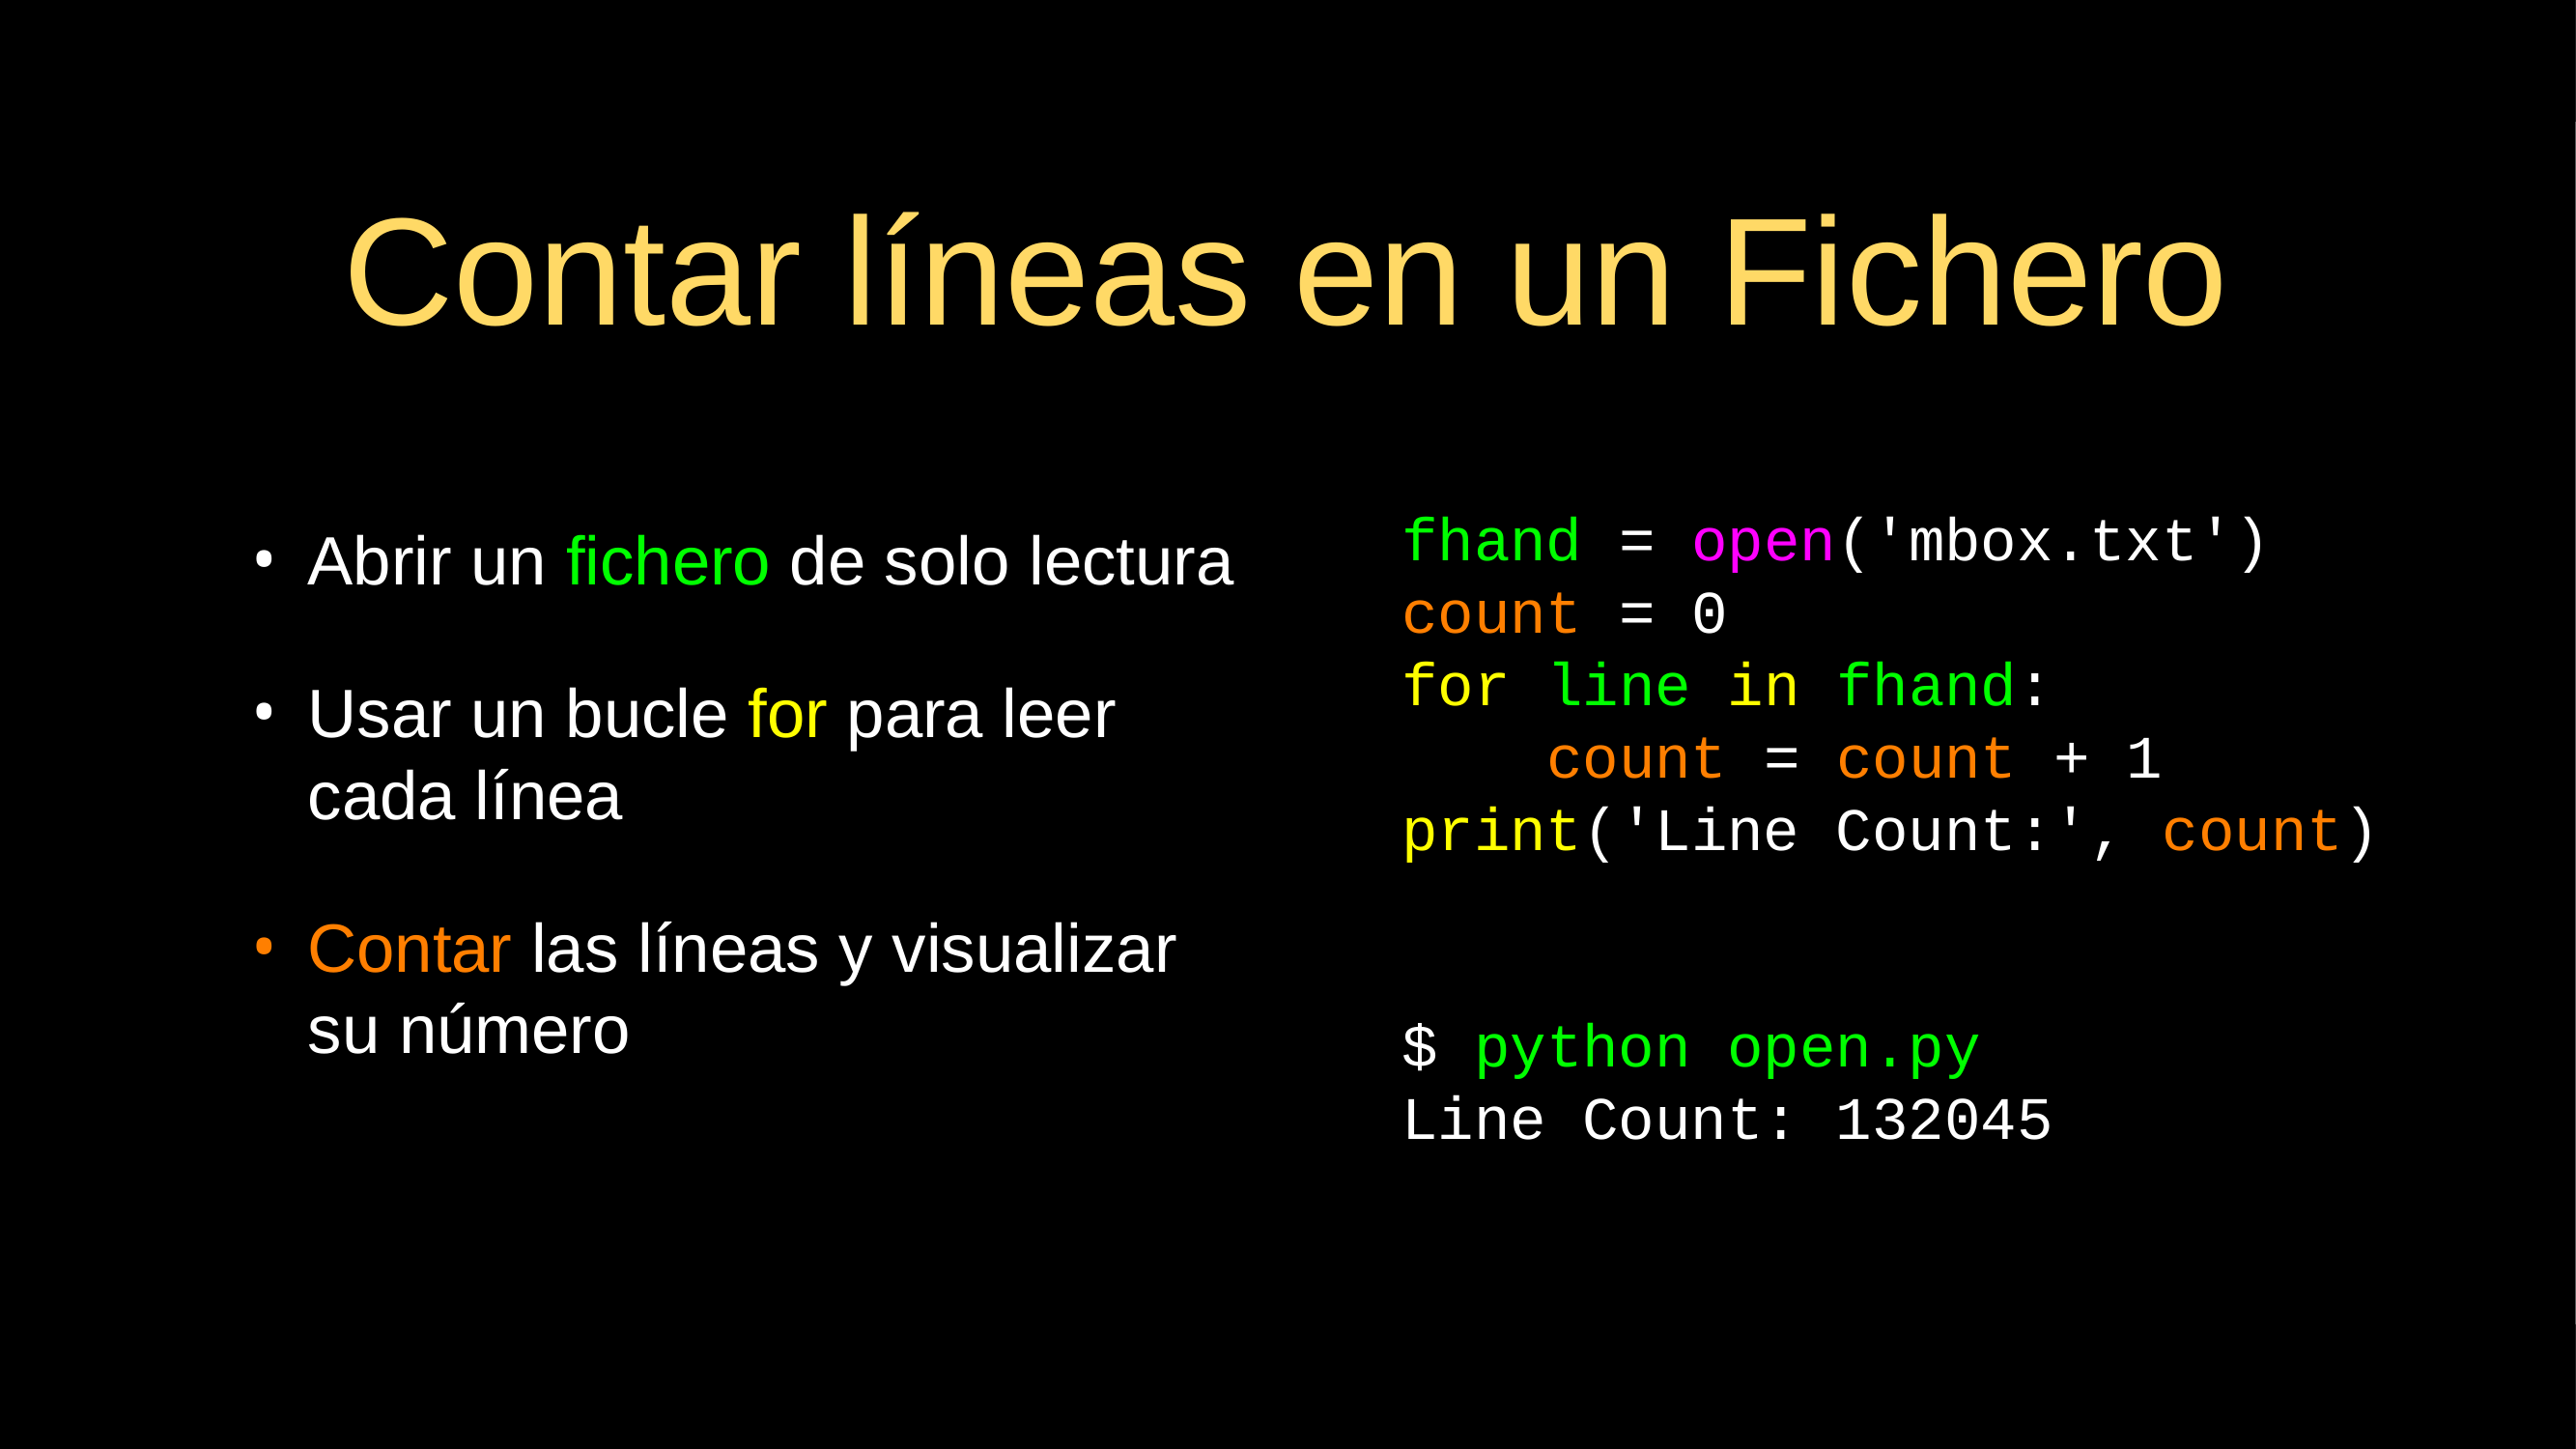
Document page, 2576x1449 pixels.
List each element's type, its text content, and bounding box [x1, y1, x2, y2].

list Abrir un fichero de solo lectura Usar un bucle for para leer cada línea Contar las líneas y visualizar su número [183, 412, 1273, 1172]
text_box fhand = open('mbox.txt') count = 0 for line in fhand: count = count + 1 print('Line Count:', count) $ python open.py Line Count: 132045 [1401, 446, 2500, 1206]
title Contar líneas en un Fichero [183, 125, 2391, 403]
